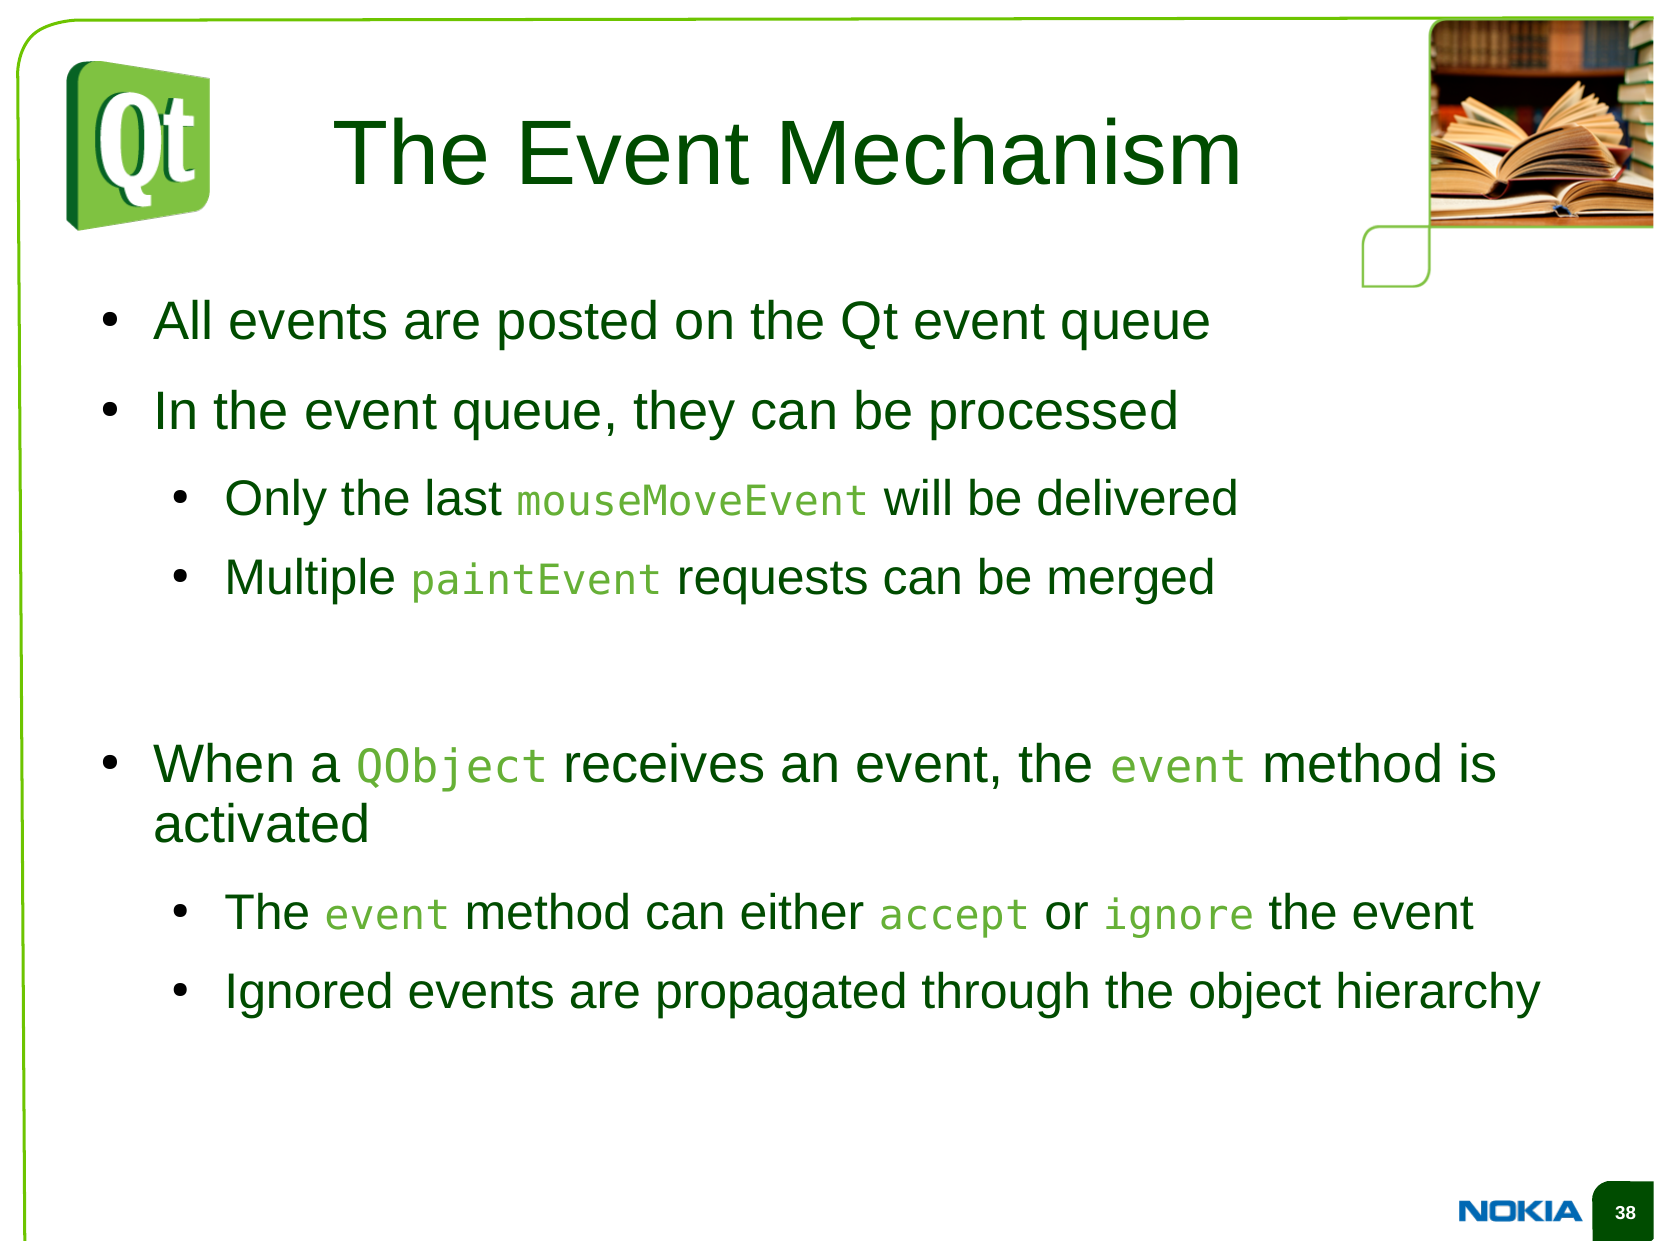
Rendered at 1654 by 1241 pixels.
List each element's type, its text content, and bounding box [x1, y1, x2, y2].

title The Event Mechanism [251, 49, 1327, 257]
picture [1338, 7, 1654, 308]
picture [66, 61, 210, 231]
list All events are posted on the Qt event queue In the event queue, they can be processed Only the last mouseMoveEvent will be delivered Multiple paintEvent requests can be merged When a QObject receives an event, the event method is activated The event method can either accept or ignore the event Ignored events are propagated through the object hierarchy [82, 290, 1571, 1094]
picture [1459, 1200, 1583, 1222]
